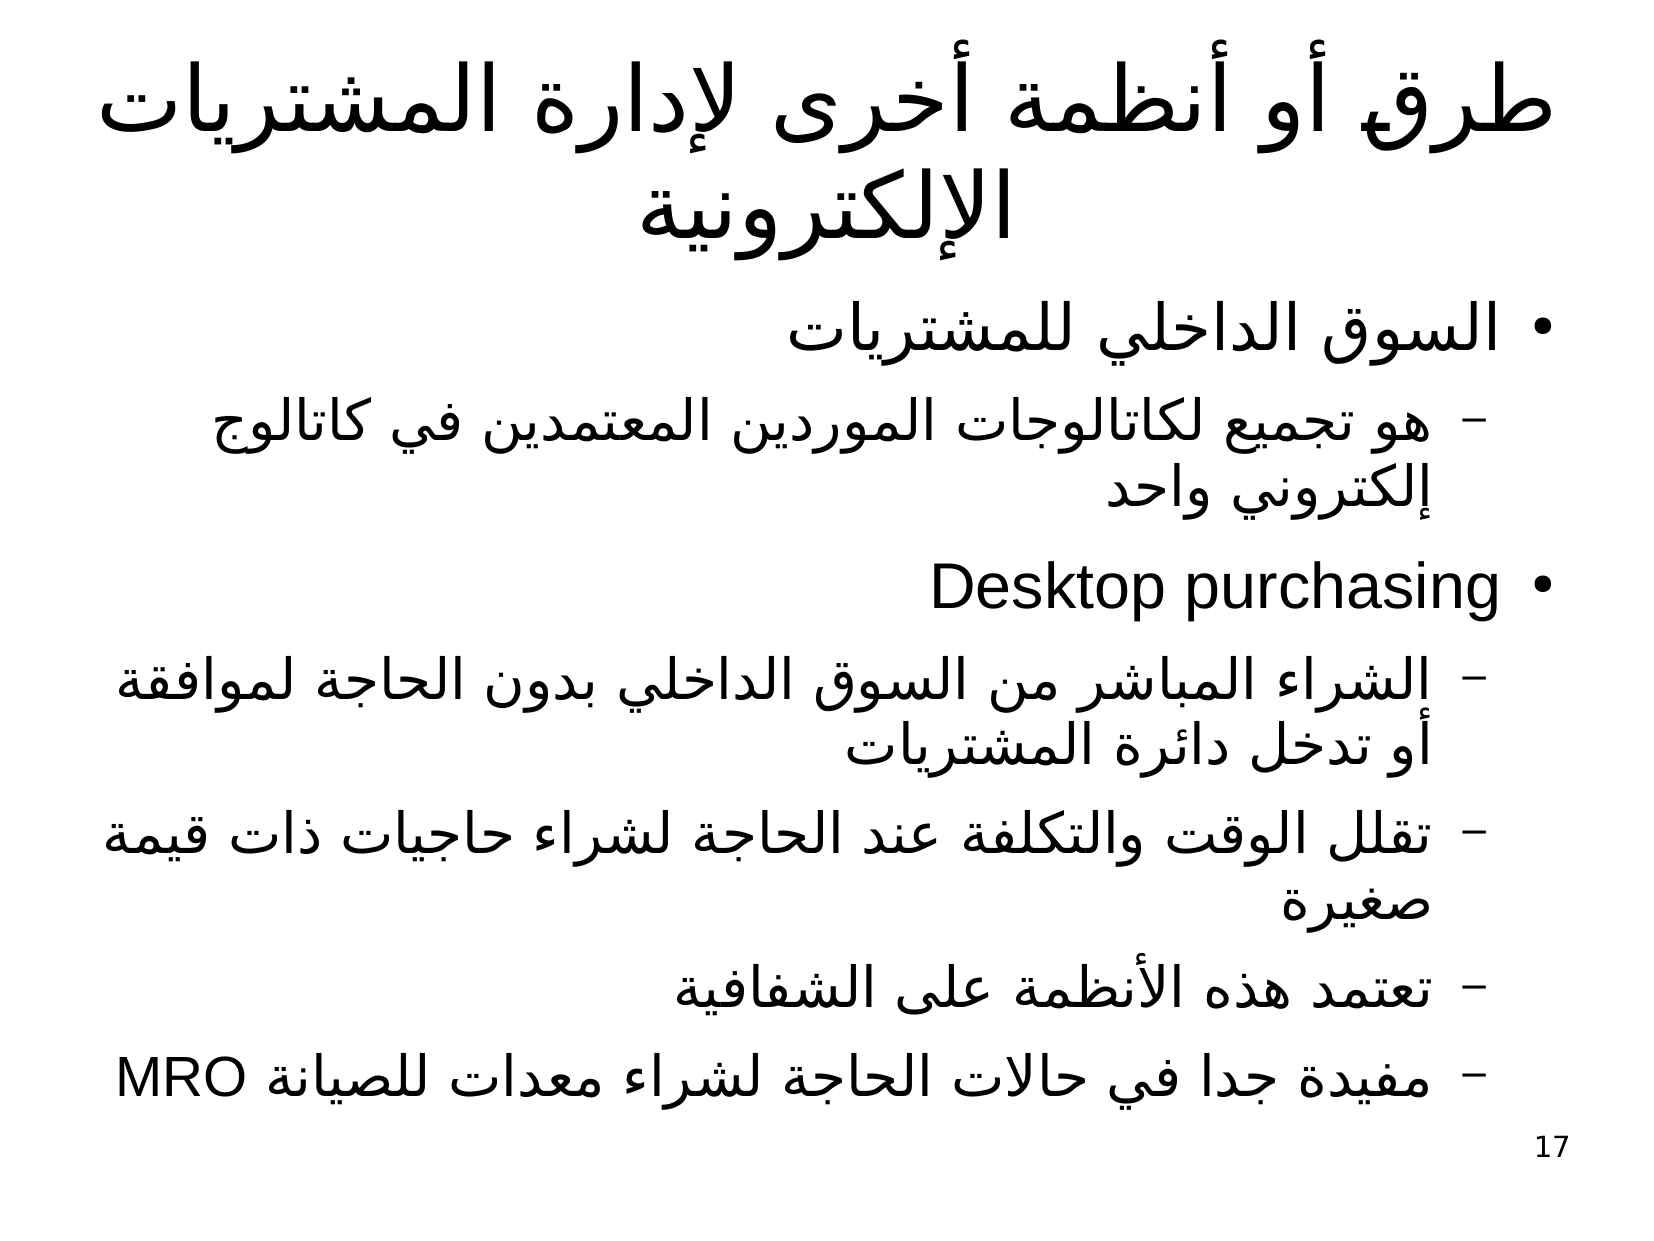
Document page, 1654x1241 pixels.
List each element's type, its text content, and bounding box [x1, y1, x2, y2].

title طرق أو أنظمة أخرى لإدارة المشتريات الإلكترونية [82, 42, 1571, 264]
list السوق الداخلي للمشتريات هو تجميع لكاتالوجات الموردين المعتمدين في كاتالوج إلكتروني واحد Desktop purchasing الشراء المباشر من السوق الداخلي بدون الحاجة لموافقة أو تدخل دائرة المشتريات تقلل الوقت والتكلفة عند الحاجة لشراء حاجيات ذات قيمة صغيرة تعتمد هذه الأنظمة على الشفافية مفيدة جدا في حالات الحاجة لشراء معدات للصيانة MRO [82, 290, 1571, 1123]
